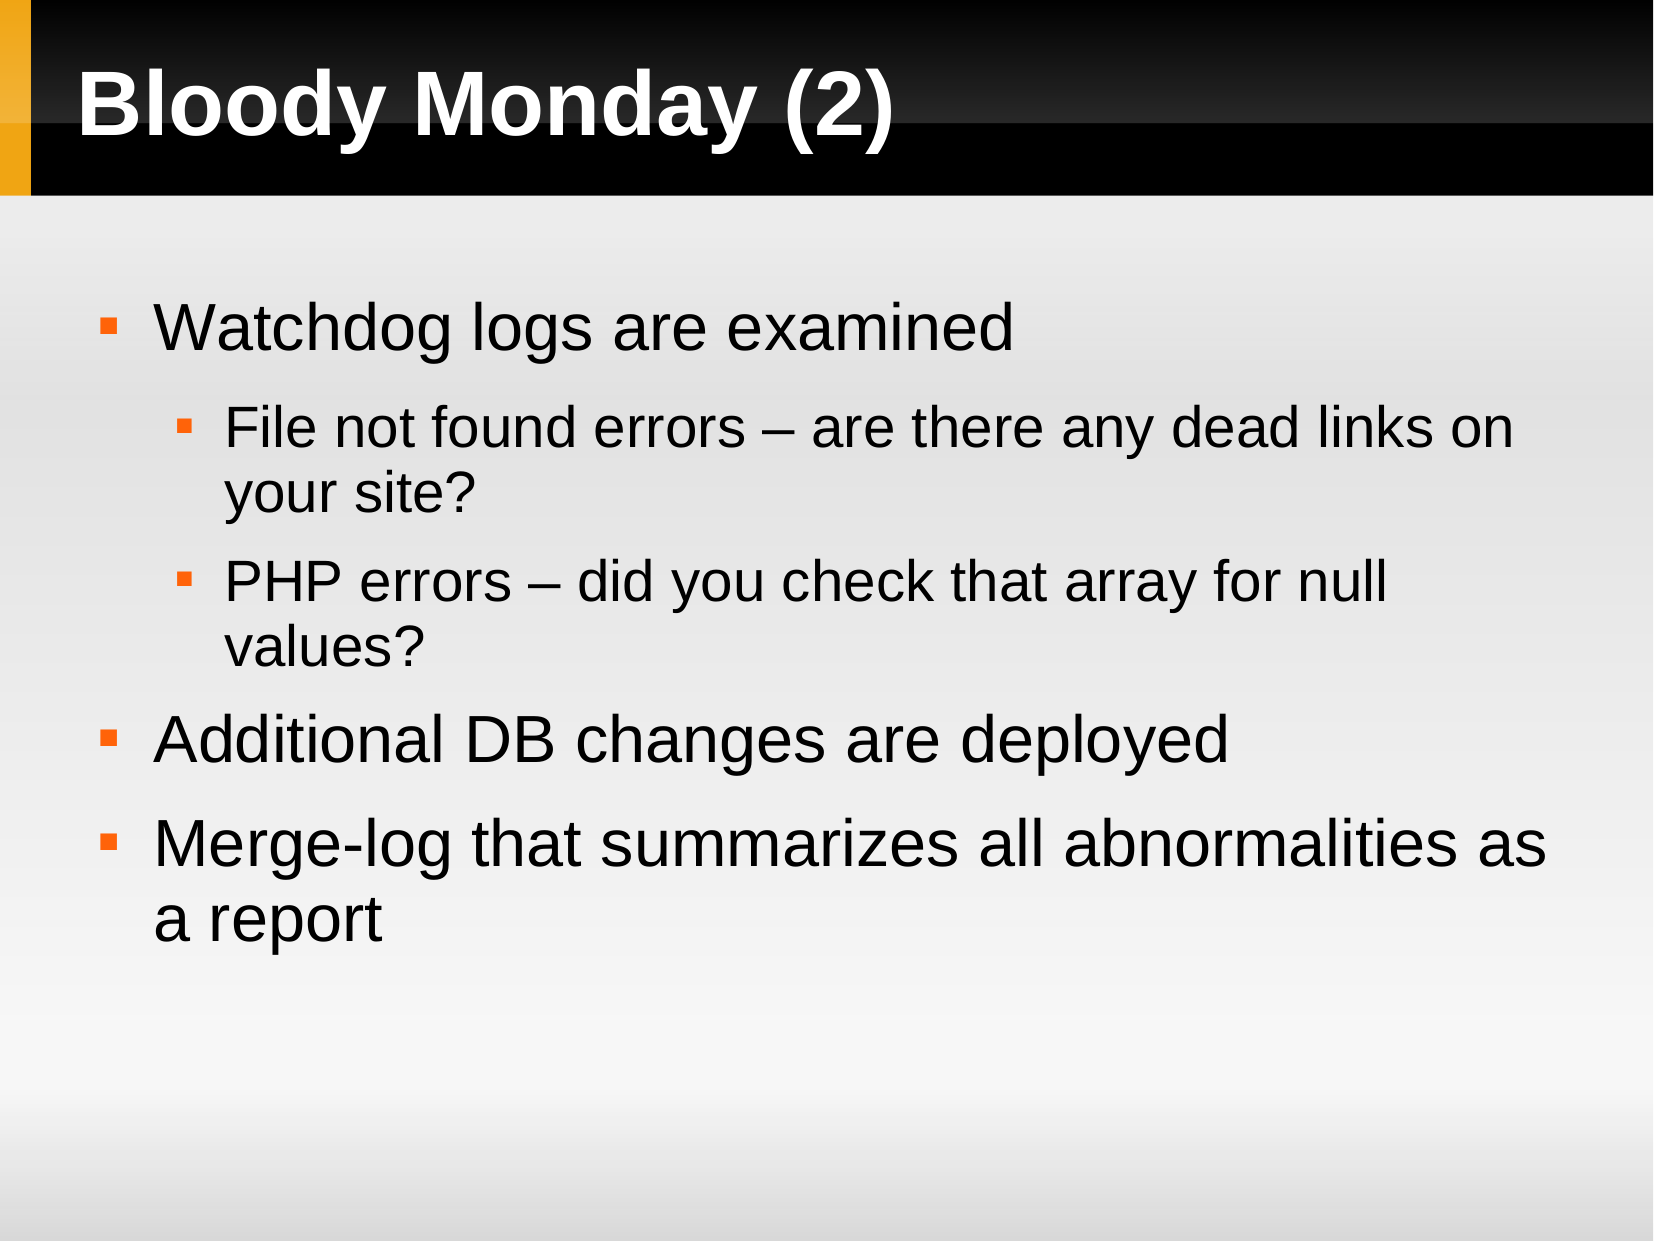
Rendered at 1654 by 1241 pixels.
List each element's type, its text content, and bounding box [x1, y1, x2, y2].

picture [0, 0, 1654, 1241]
title Bloody Monday (2) [76, 7, 1565, 200]
list Watchdog logs are examined File not found errors – are there any dead links on your site? PHP errors – did you check that array for null values? Additional DB changes are deployed Merge-log that summarizes all abnormalities as a report [82, 290, 1571, 1095]
